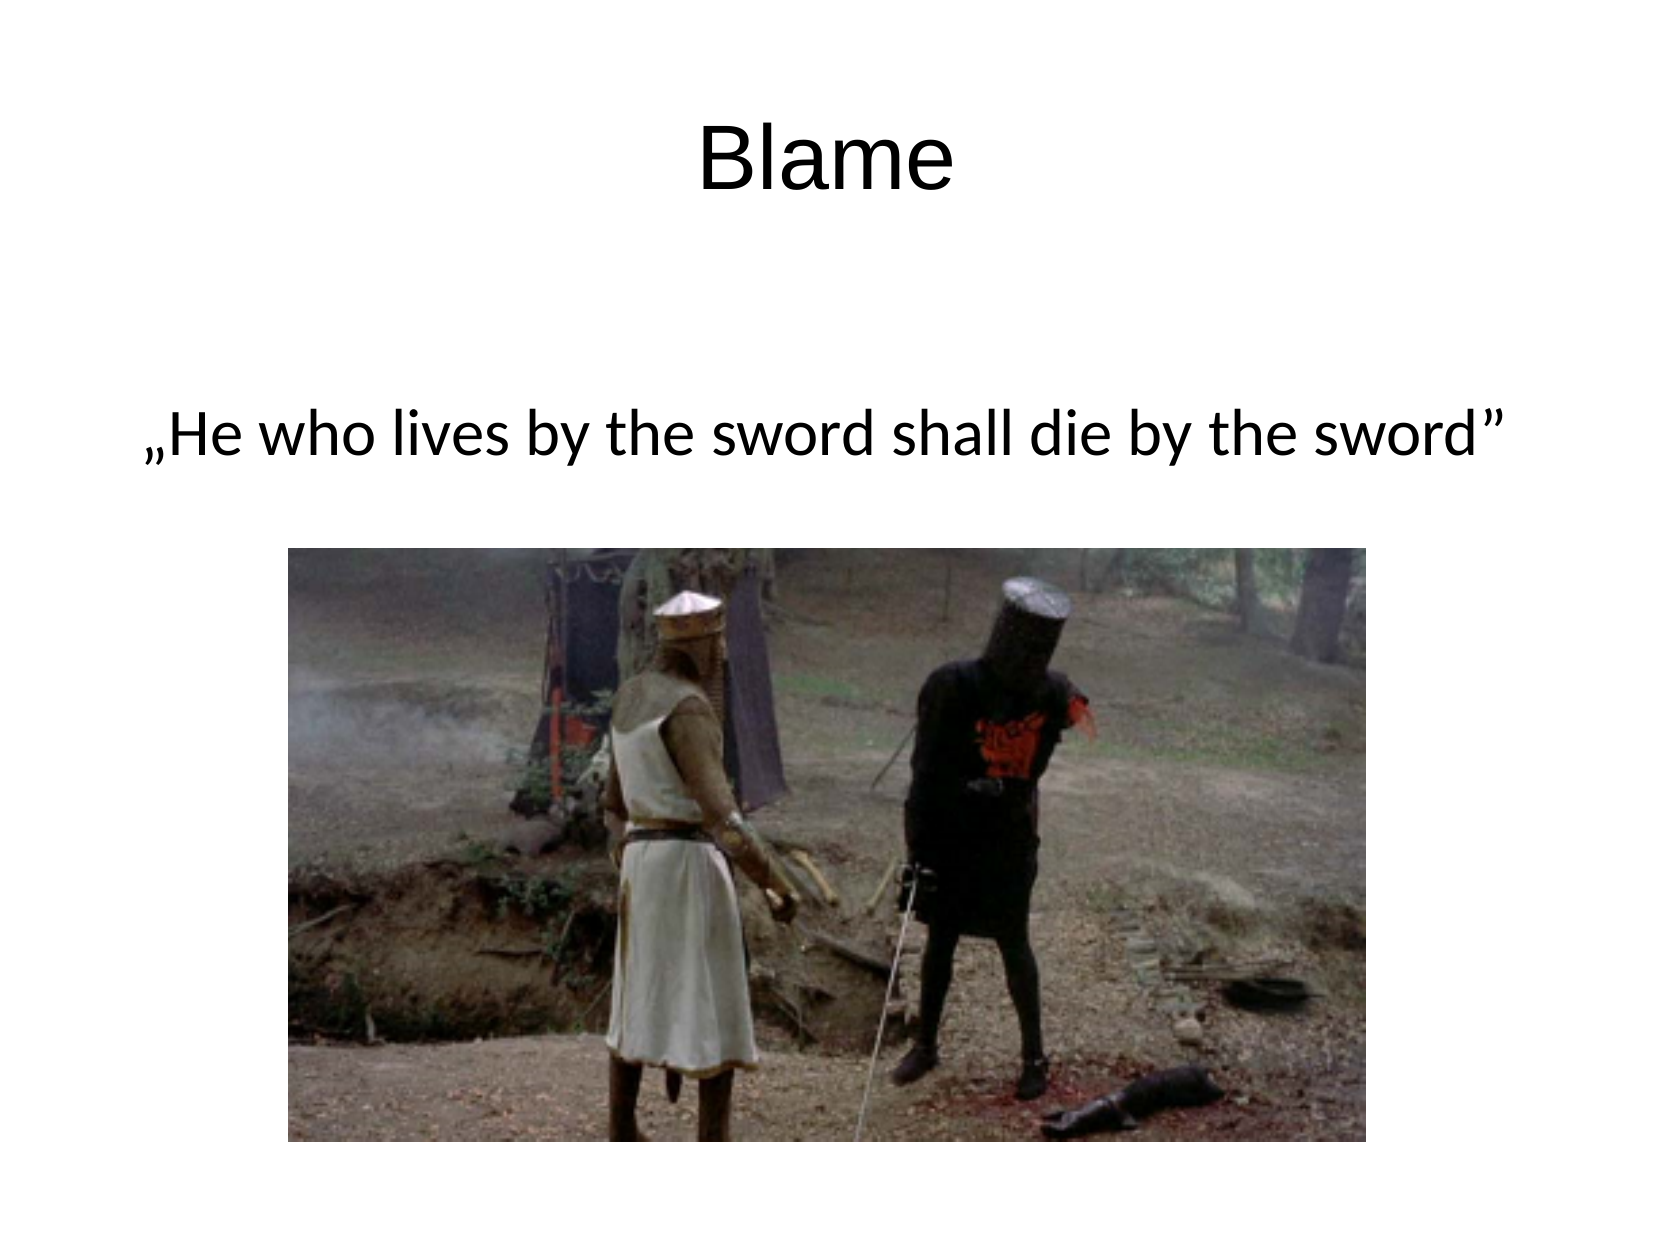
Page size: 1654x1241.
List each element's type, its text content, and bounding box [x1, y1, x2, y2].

text_box „He who lives by the sword shall die by the sword” [125, 380, 1528, 477]
title Blame [82, 49, 1571, 257]
picture [288, 548, 1366, 1142]
